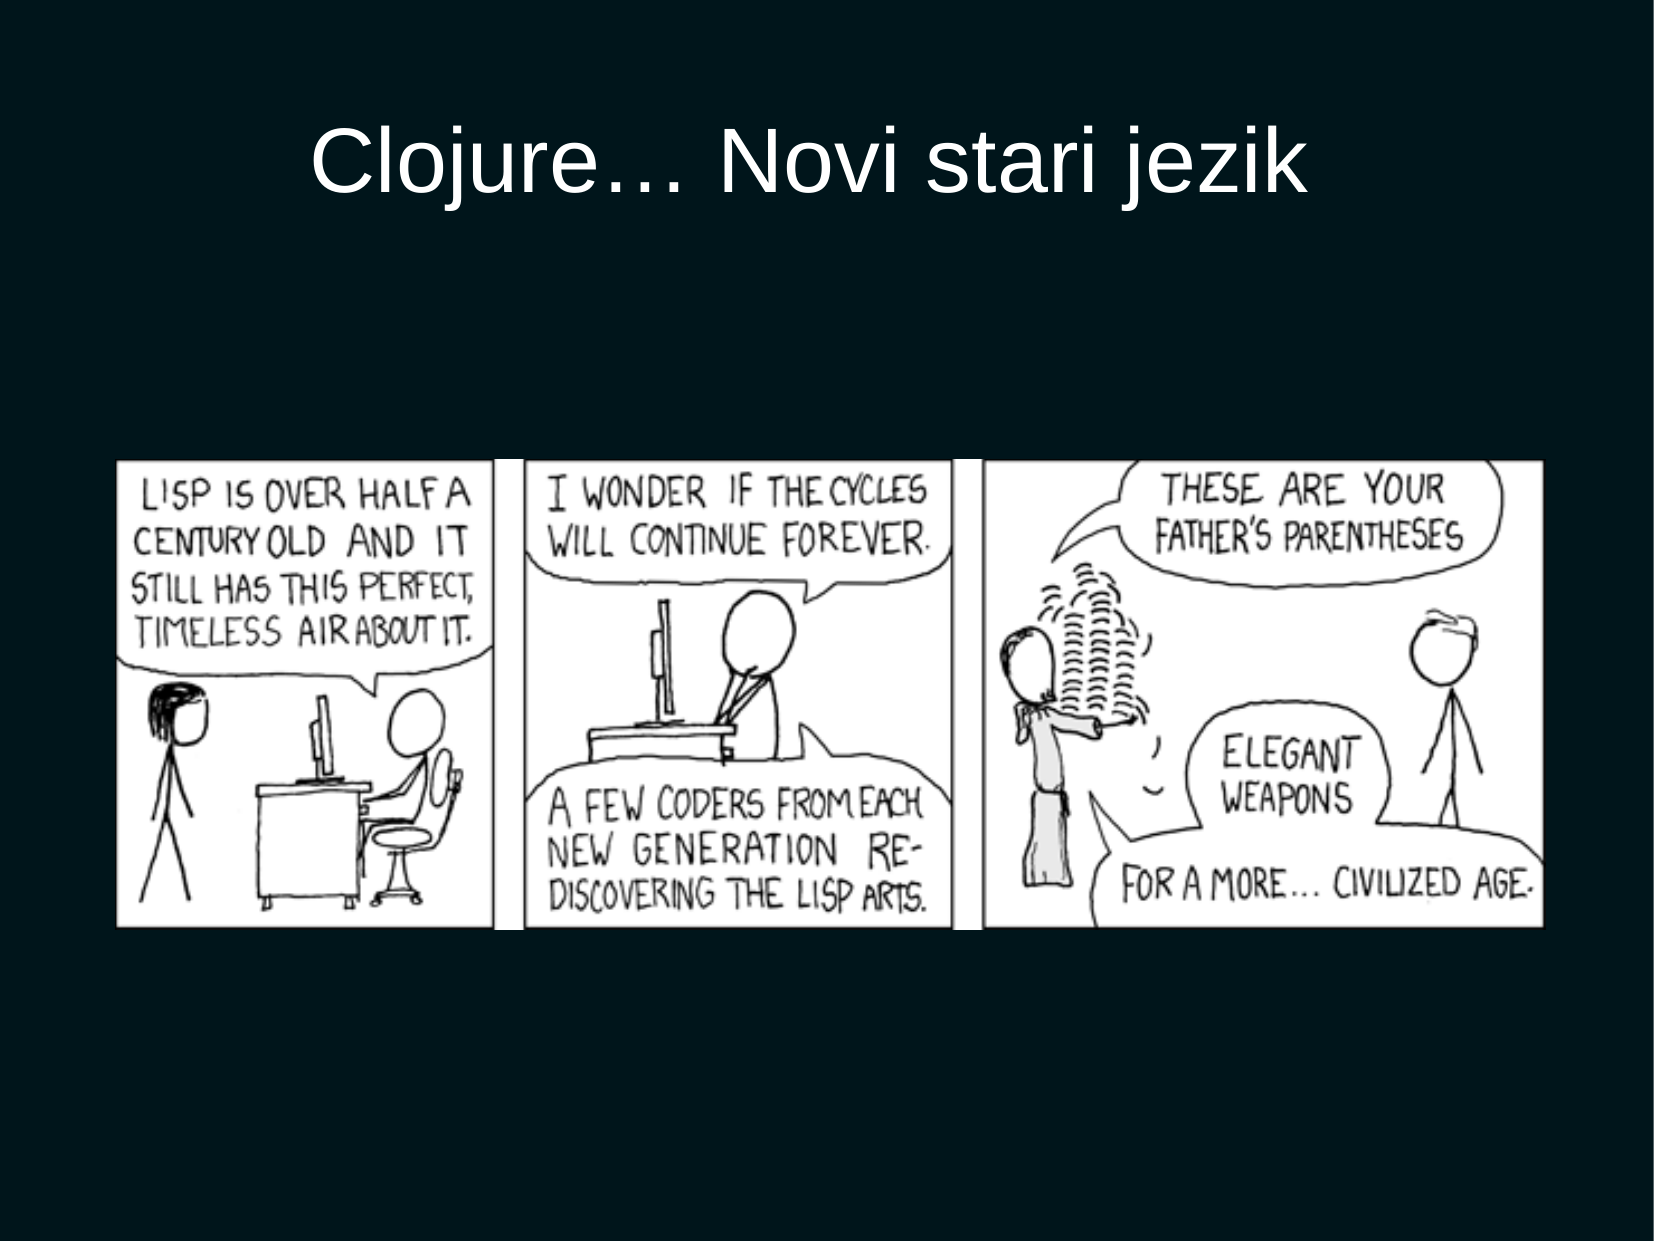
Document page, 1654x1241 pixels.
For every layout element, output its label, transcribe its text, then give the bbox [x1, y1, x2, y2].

picture [0, 0, 1654, 1241]
title Clojure… Novi stari jezik [225, 90, 1396, 233]
